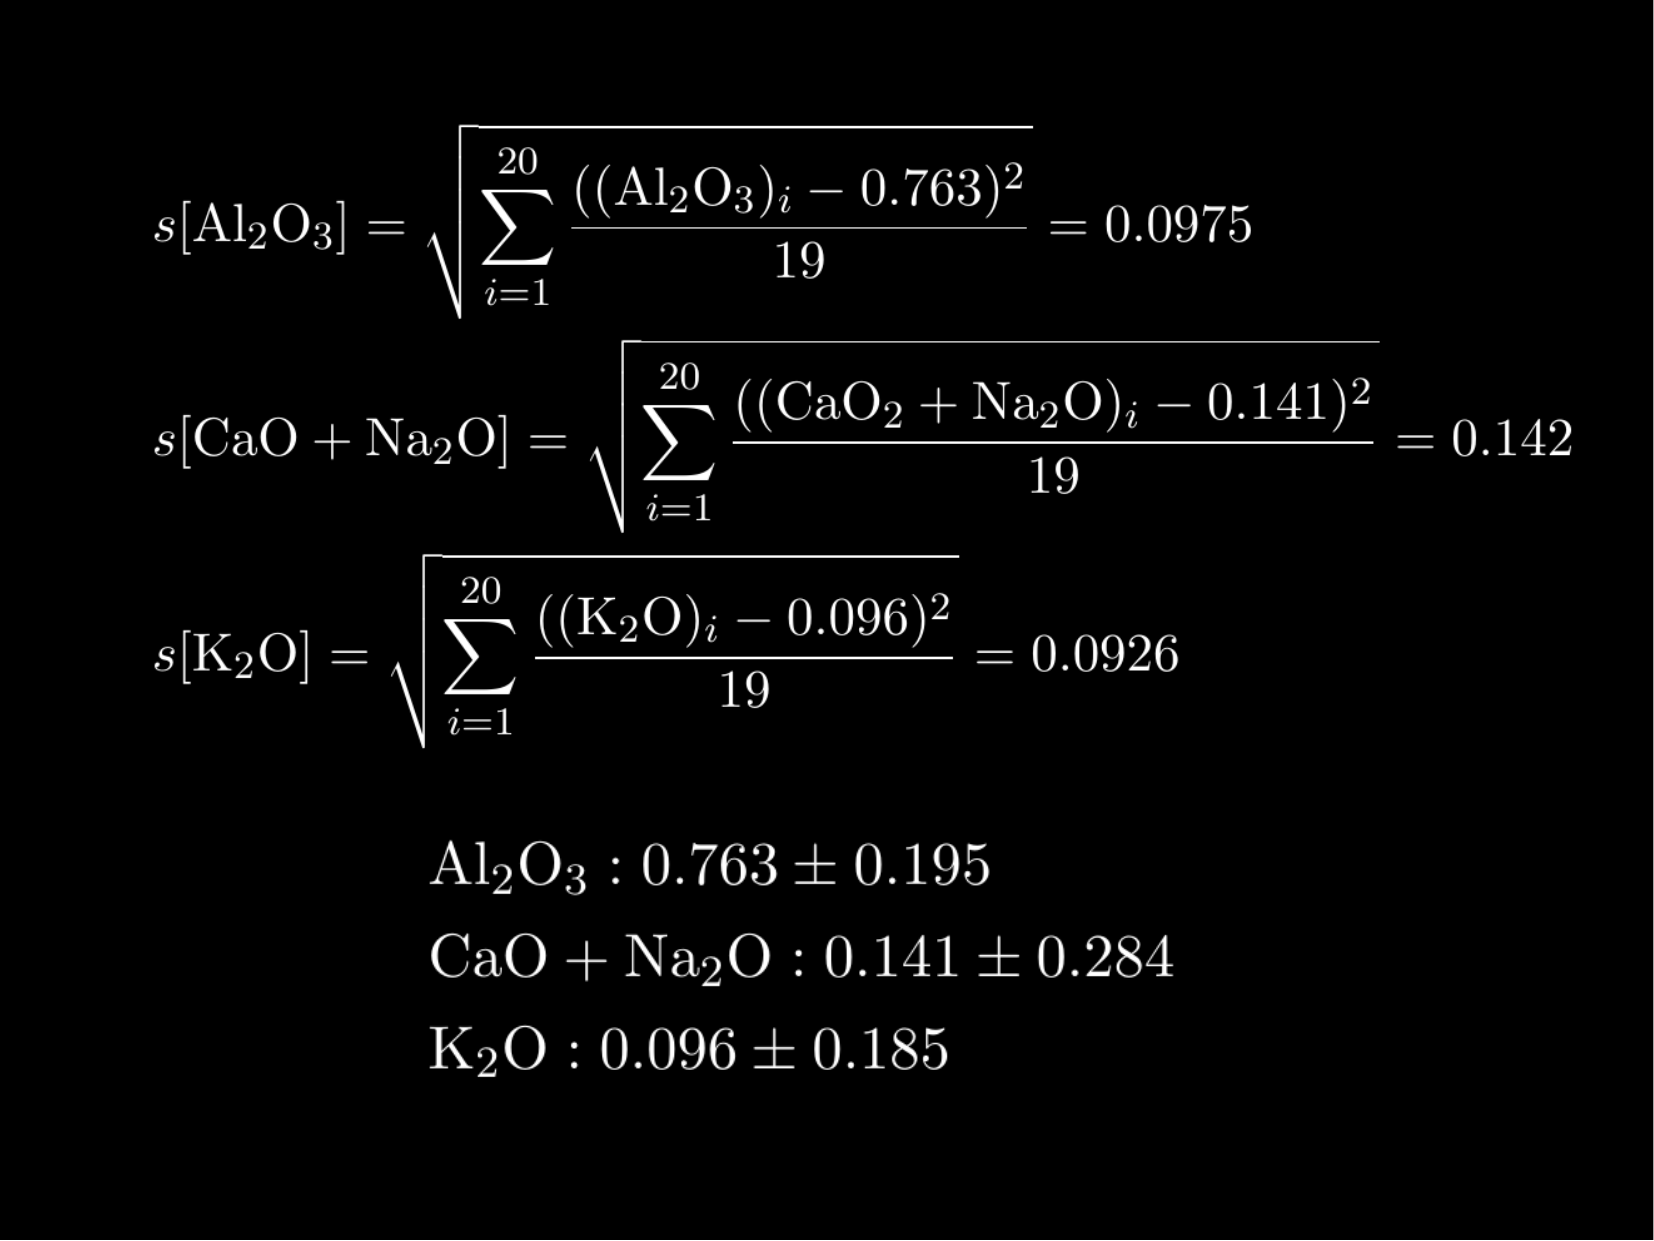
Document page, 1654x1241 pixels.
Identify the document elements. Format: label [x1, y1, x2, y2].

picture [413, 826, 1189, 1087]
picture [141, 106, 1585, 762]
